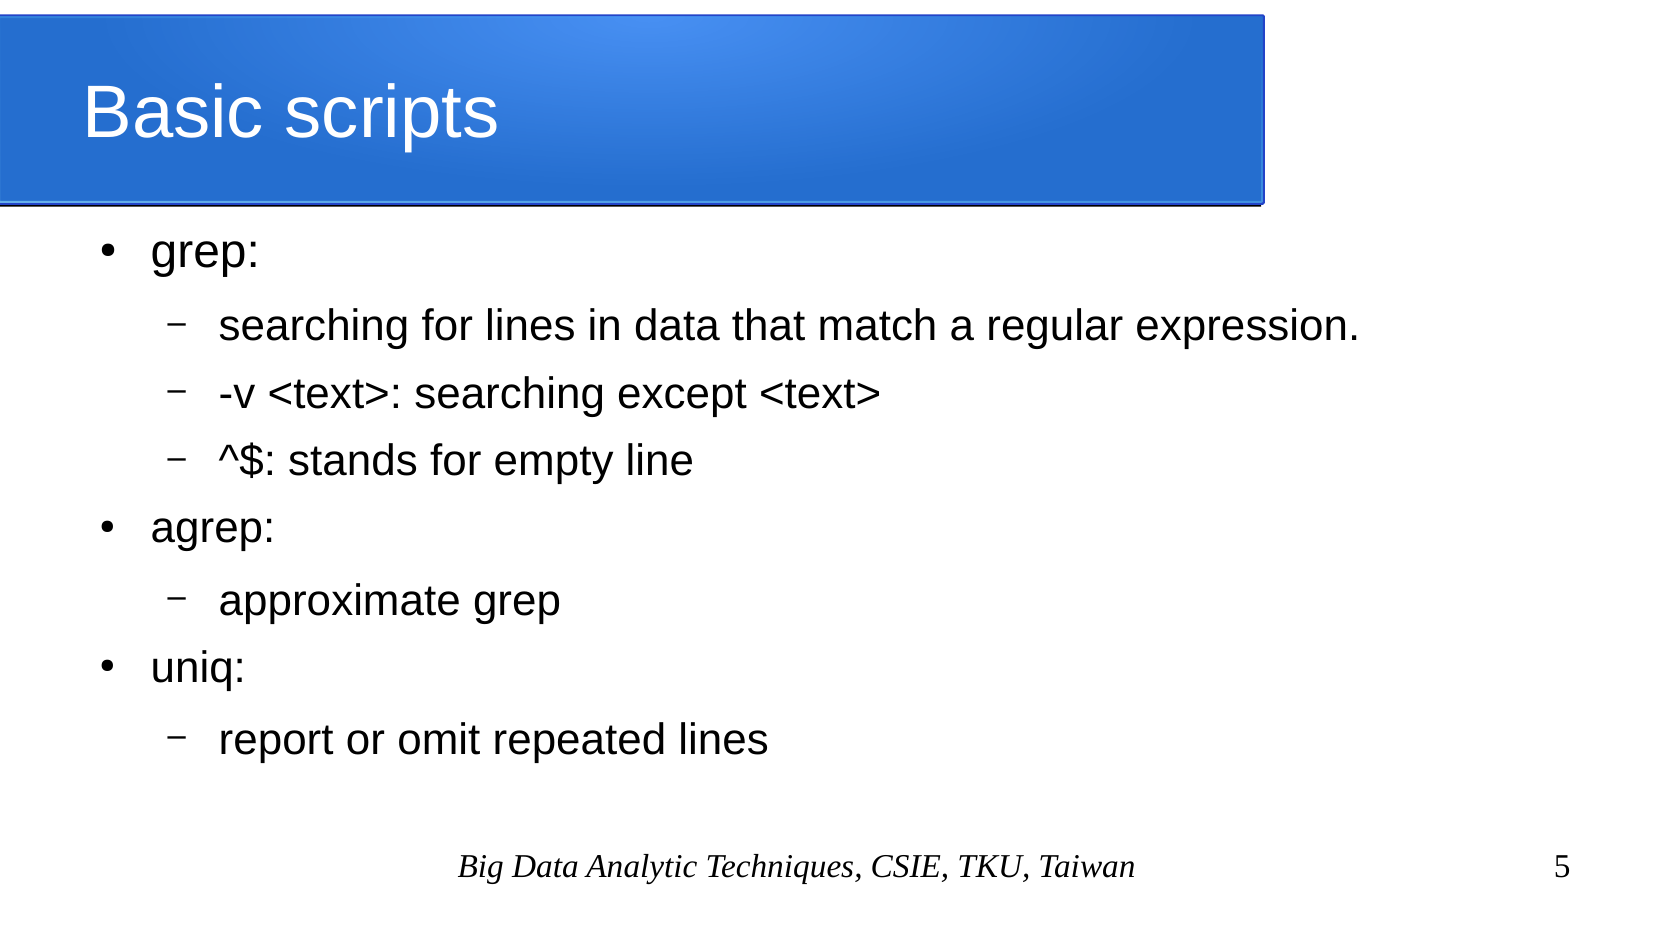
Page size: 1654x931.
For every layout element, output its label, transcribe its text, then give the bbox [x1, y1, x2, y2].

title Basic scripts [82, 35, 1235, 189]
list grep: searching for lines in data that match a regular expression. -v <text>: searching except <text> ^$: stands for empty line agrep: approximate grep uniq: report or omit repeated lines [82, 224, 1571, 764]
